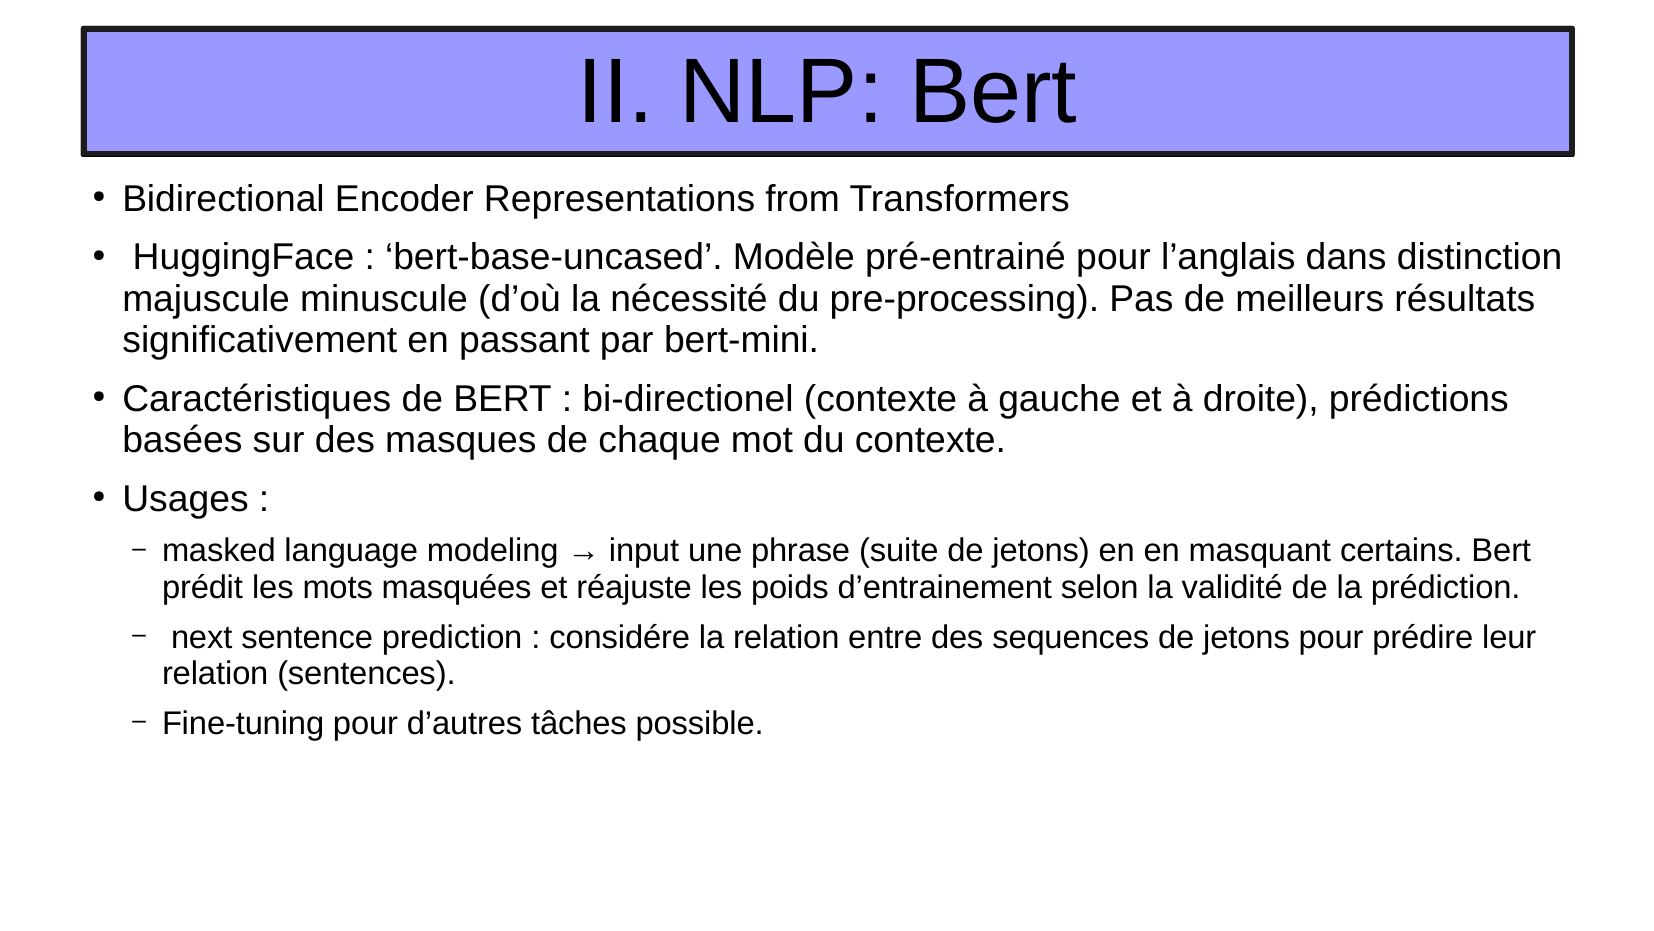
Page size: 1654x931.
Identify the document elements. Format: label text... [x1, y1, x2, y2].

title II. NLP: Bert [83, 28, 1572, 154]
list Bidirectional Encoder Representations from Transformers HuggingFace : ‘bert-base-uncased’. Modèle pré-entrainé pour l’anglais dans distinction majuscule minuscule (d’où la nécessité du pre-processing). Pas de meilleurs résultats significativement en passant par bert-mini. Caractéristiques de BERT : bi-directionel (contexte à gauche et à droite), prédictions basées sur des masques de chaque mot du contexte. Usages : masked language modeling → input une phrase (suite de jetons) en en masquant certains. Bert prédit les mots masquées et réajuste les poids d’entrainement selon la validité de la prédiction. next sentence prediction : considére la relation entre des sequences de jetons pour prédire leur relation (sentences). Fine-tuning pour d’autres tâches possible. [82, 177, 1571, 758]
